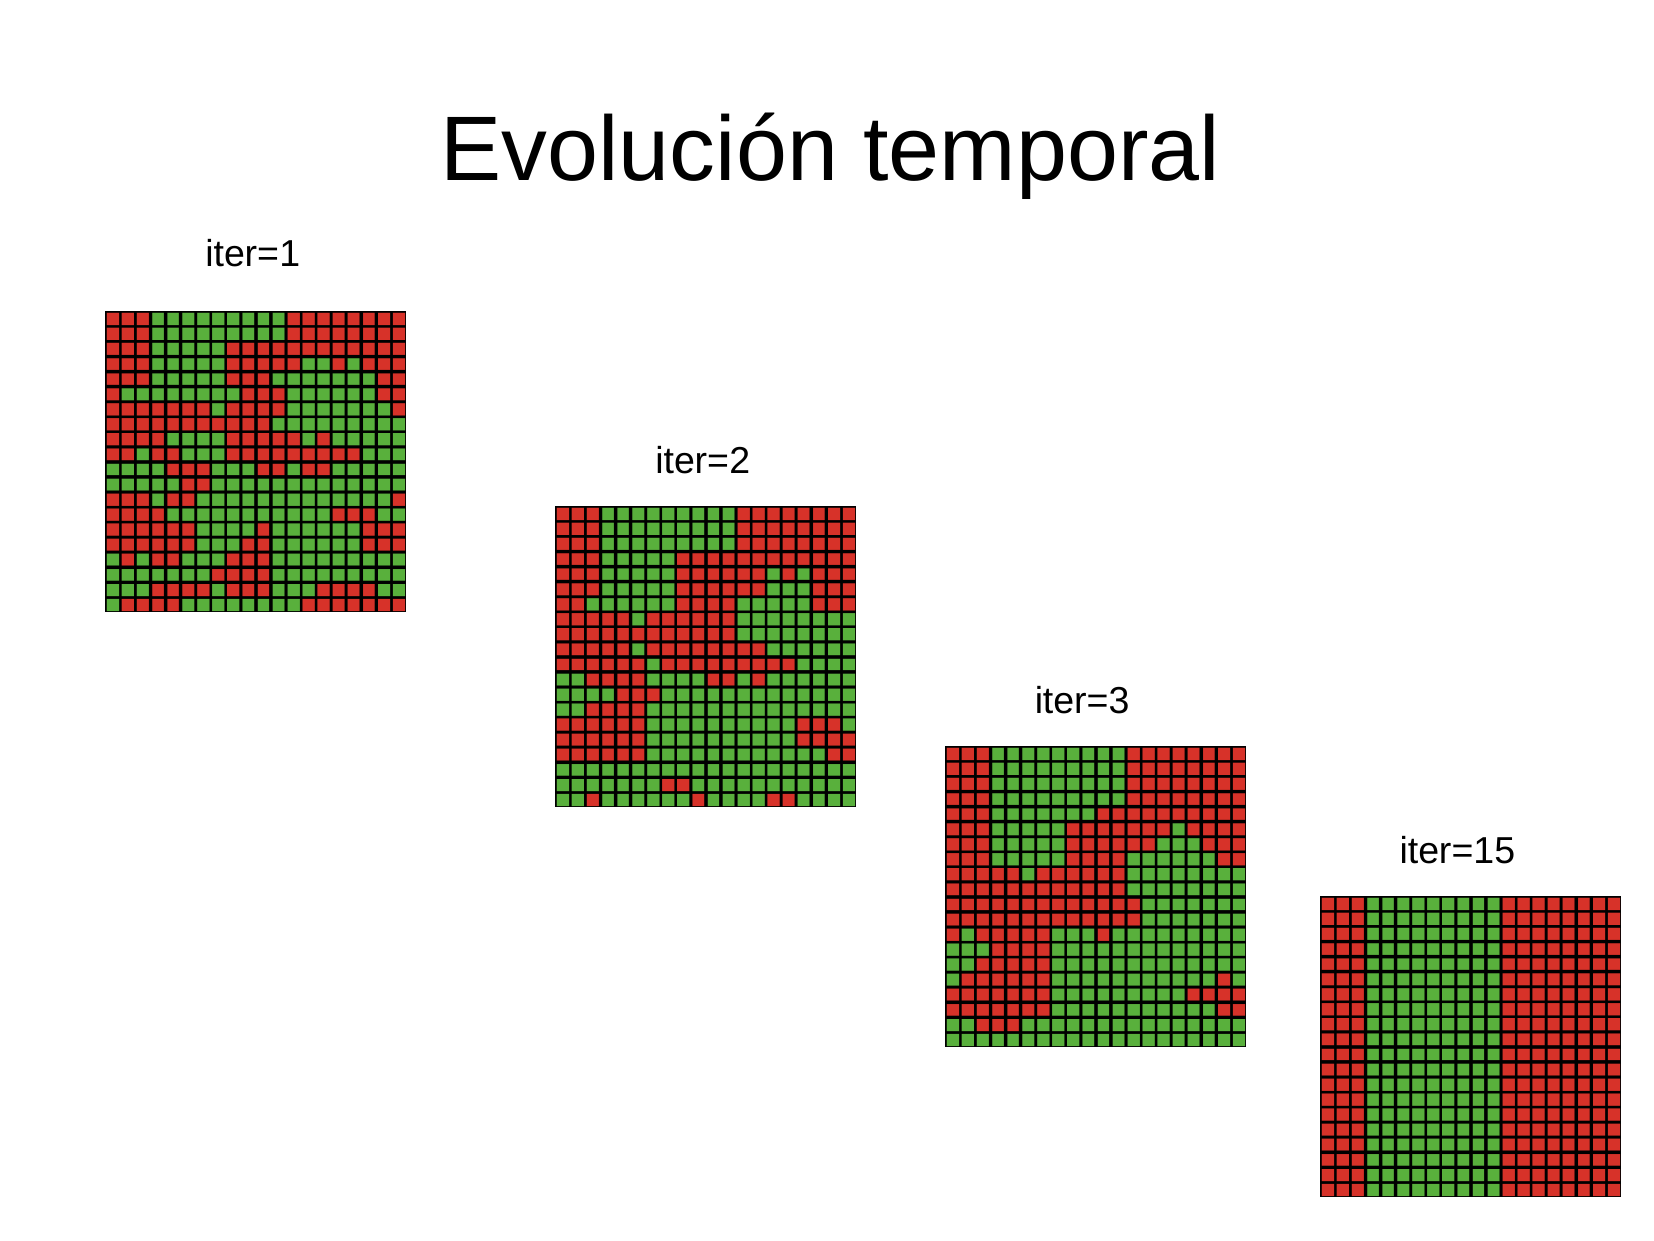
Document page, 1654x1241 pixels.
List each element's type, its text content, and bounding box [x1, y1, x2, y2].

text_box iter=15 [1384, 821, 1531, 879]
text_box iter=3 [1020, 671, 1145, 729]
text_box iter=1 [190, 225, 316, 282]
text_box iter=2 [640, 431, 766, 489]
picture [105, 311, 406, 612]
title Evolución temporal [86, 45, 1576, 253]
picture [555, 506, 856, 807]
picture [1320, 896, 1621, 1197]
picture [945, 746, 1246, 1047]
